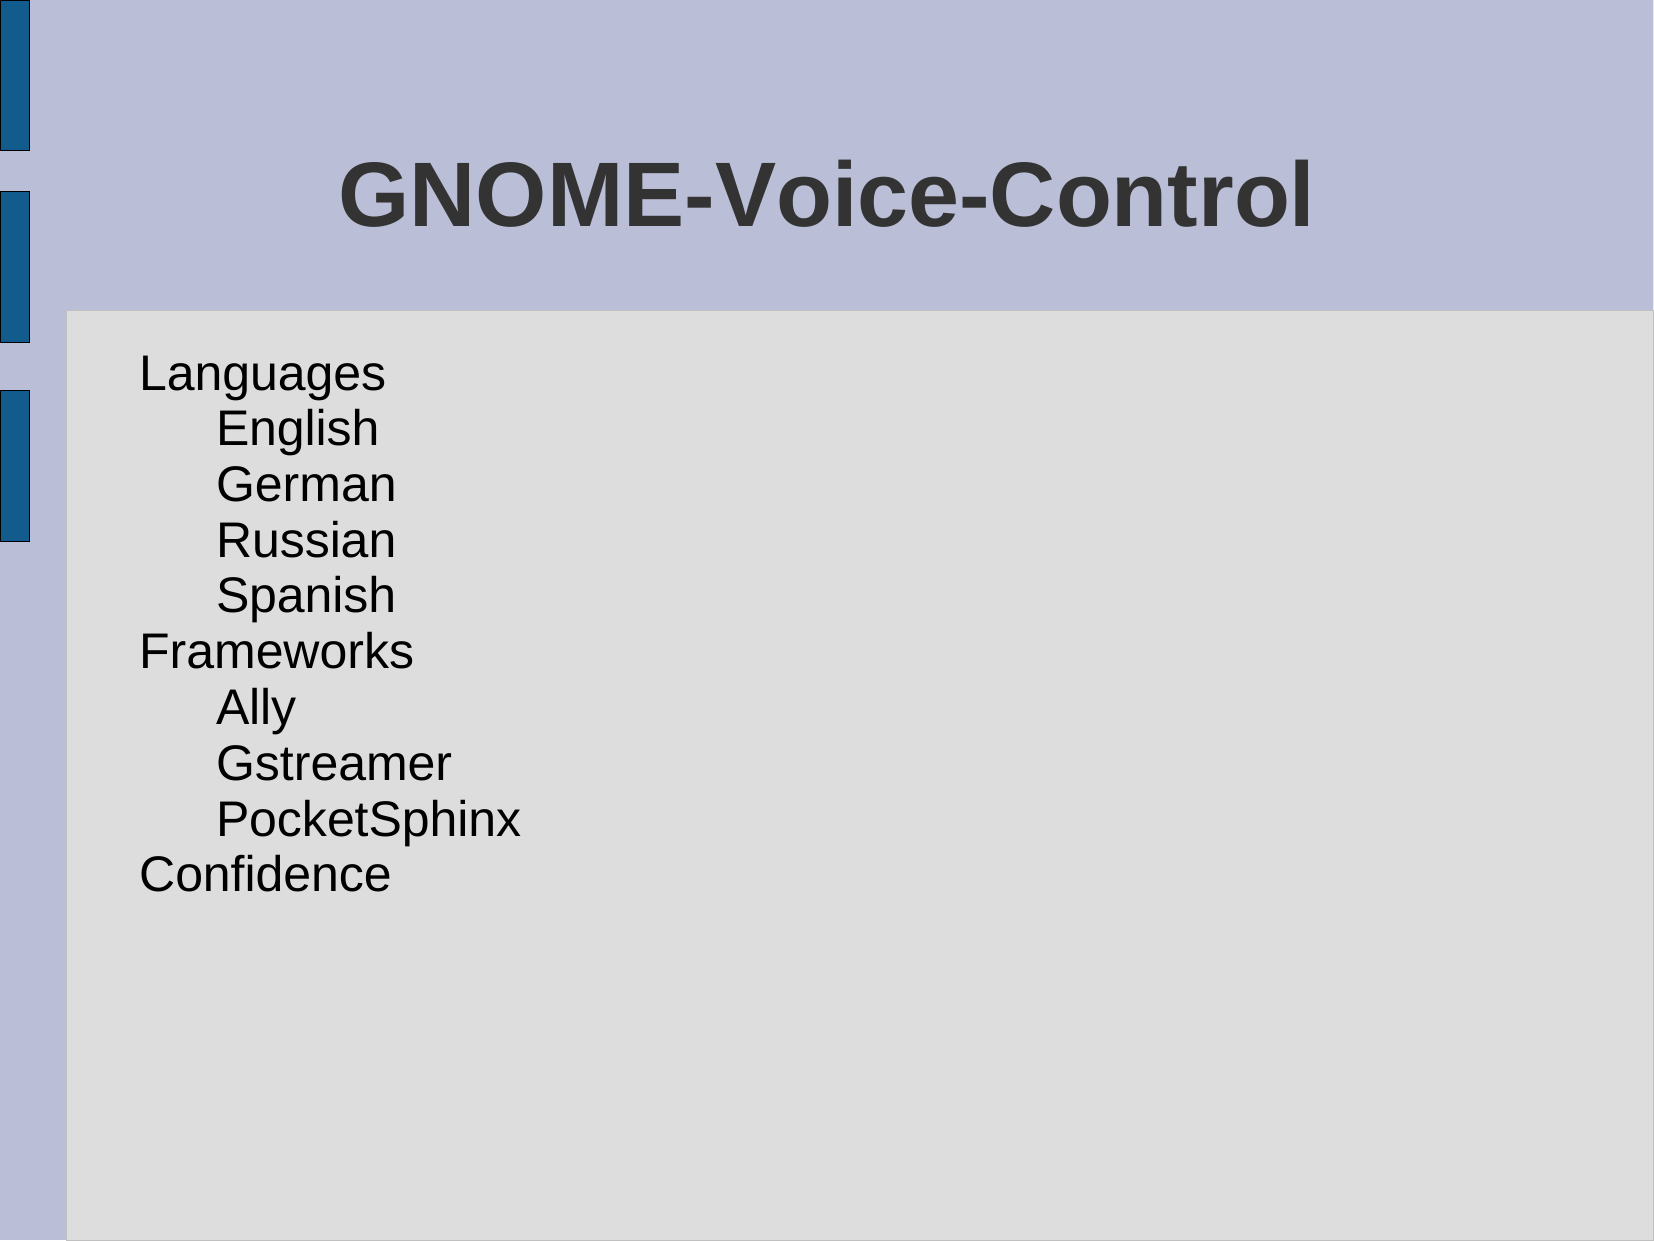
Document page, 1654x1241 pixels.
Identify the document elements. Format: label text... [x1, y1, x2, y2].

list Languages English German Russian Spanish Frameworks Ally Gstreamer PocketSphinx Confidence [121, 344, 1534, 1127]
title GNOME-Voice-Control [121, 91, 1534, 299]
